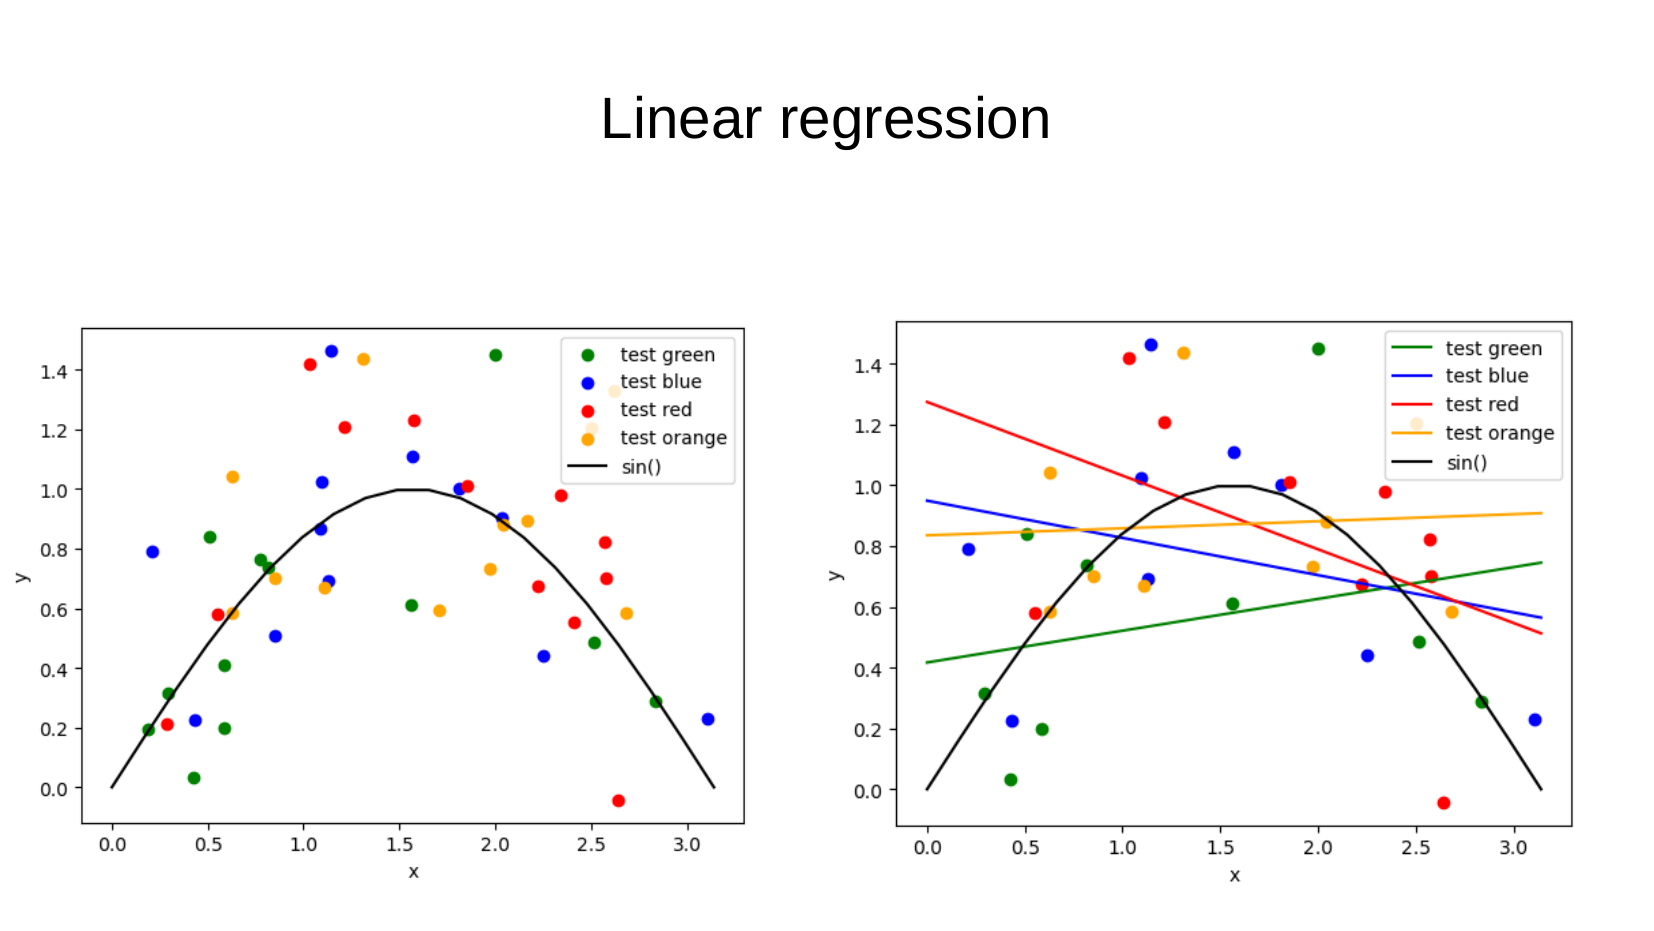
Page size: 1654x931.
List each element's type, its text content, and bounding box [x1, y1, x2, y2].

title Linear regression [82, 37, 1571, 193]
picture [0, 316, 757, 894]
picture [813, 309, 1585, 898]
